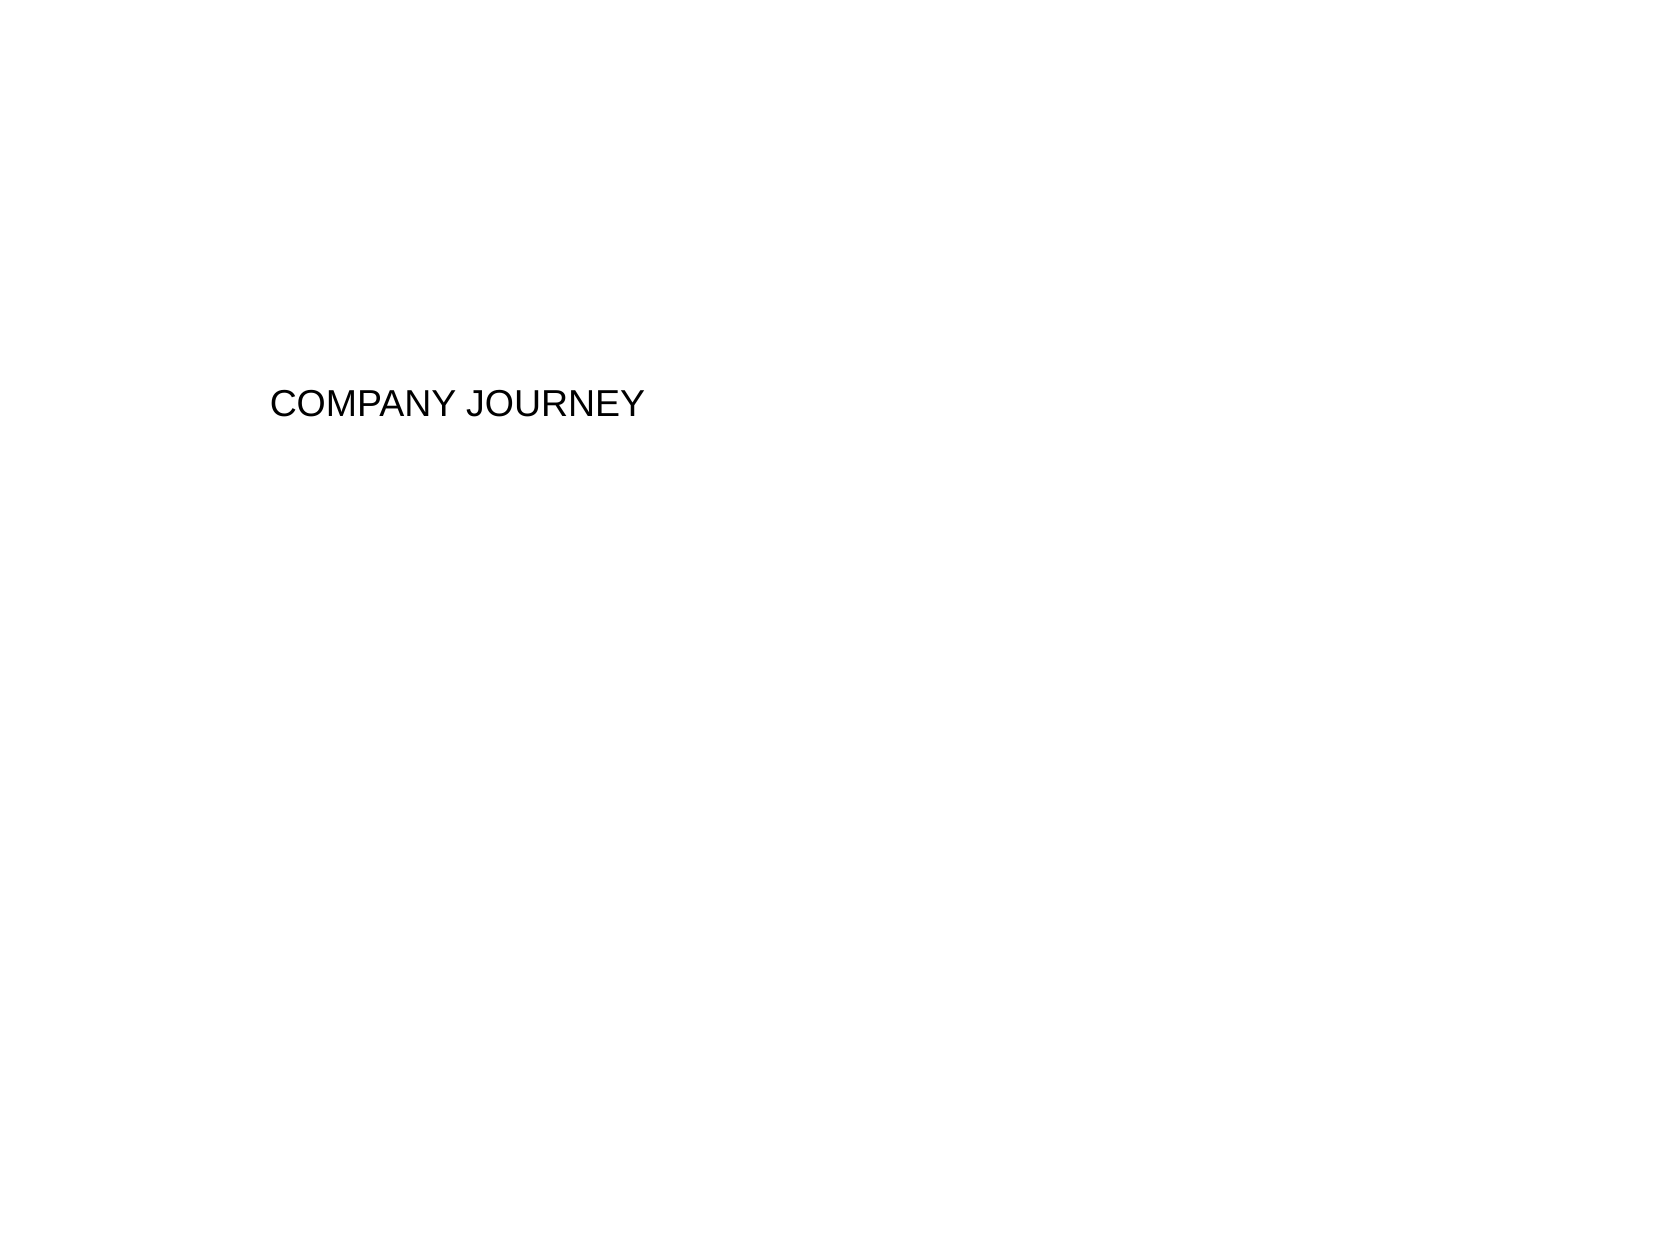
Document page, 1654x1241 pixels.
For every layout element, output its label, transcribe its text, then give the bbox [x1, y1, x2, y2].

text_box COMPANY JOURNEY [255, 375, 1501, 474]
